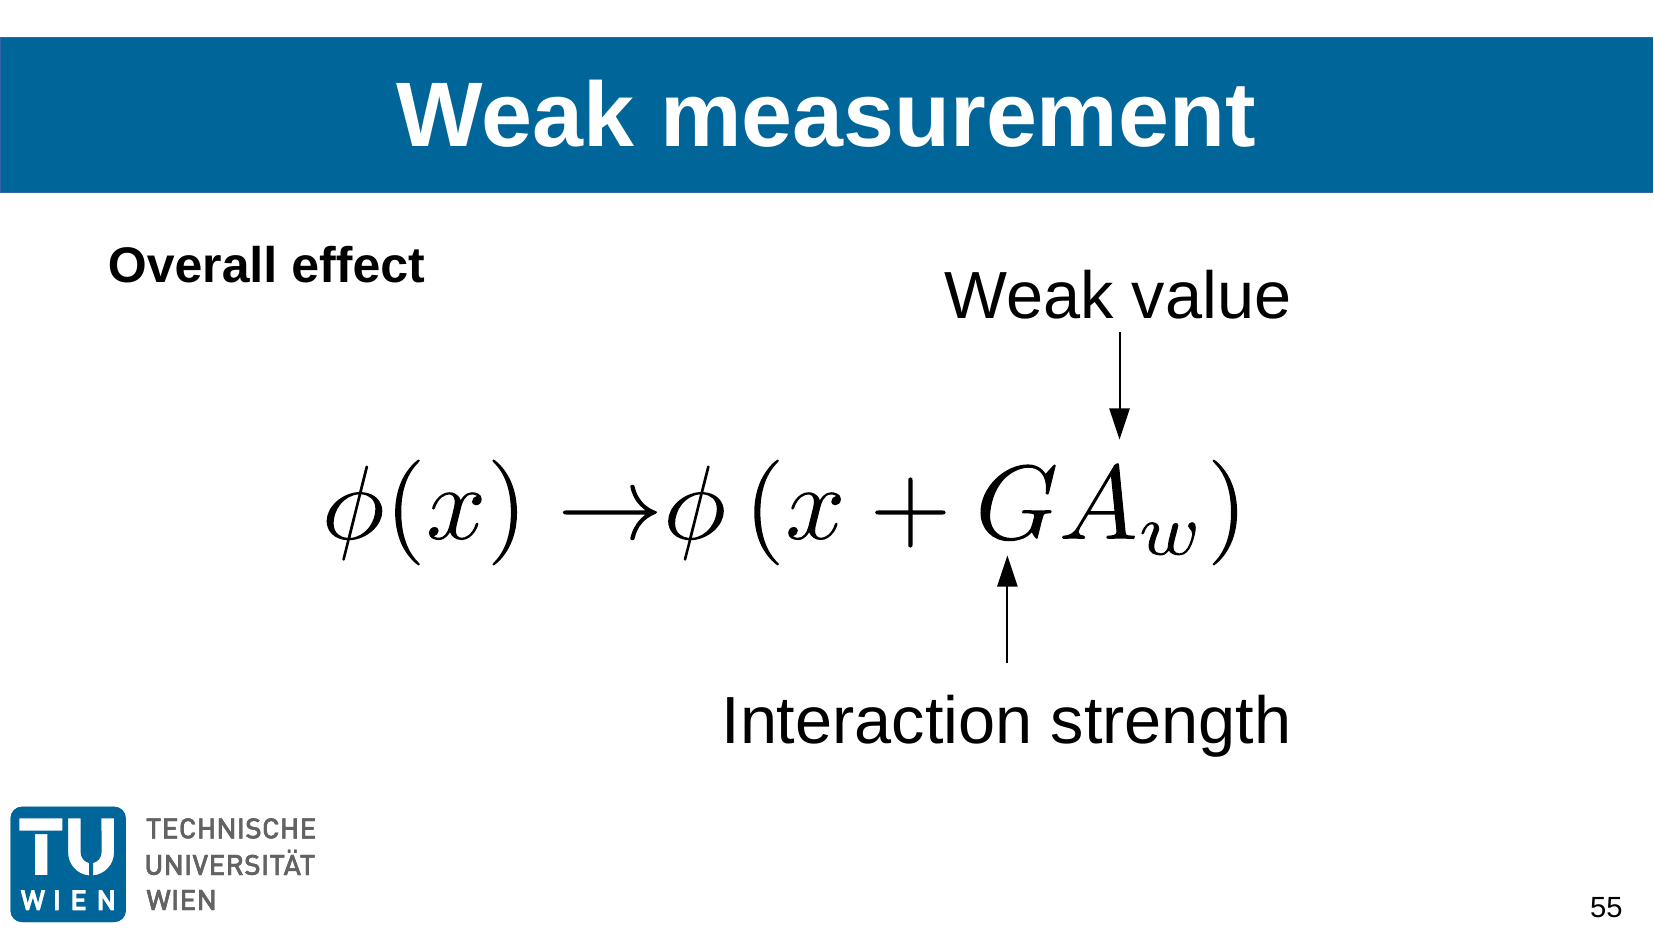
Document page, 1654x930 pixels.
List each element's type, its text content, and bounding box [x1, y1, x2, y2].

title Weak measurement [0, 37, 1653, 193]
text_box Weak value [929, 250, 1307, 341]
list Overall effect [107, 236, 1186, 311]
picture [290, 432, 1266, 573]
text_box Interaction strength [706, 675, 1307, 766]
